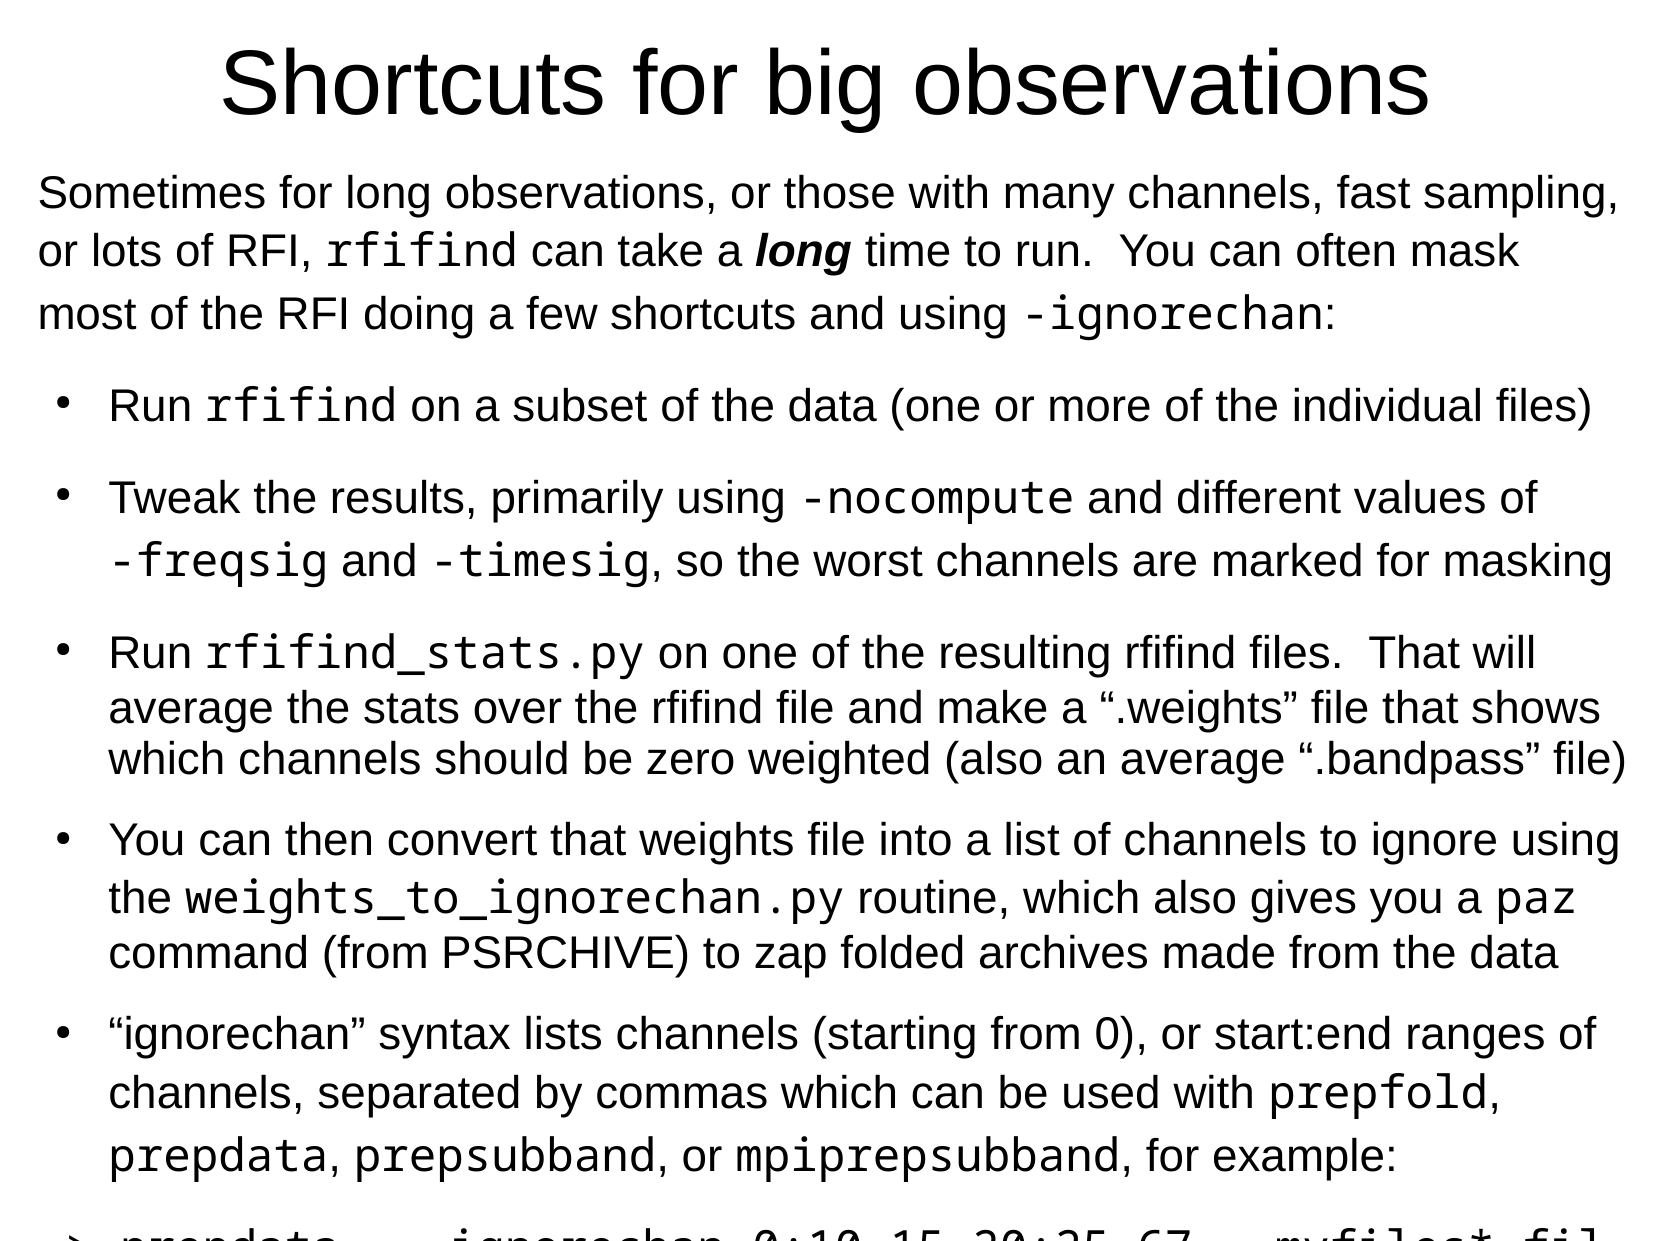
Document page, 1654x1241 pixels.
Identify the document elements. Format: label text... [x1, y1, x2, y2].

list Sometimes for long observations, or those with many channels, fast sampling, or lots of RFI, rfifind can take a long time to run. You can often mask most of the RFI doing a few shortcuts and using -ignorechan: Run rfifind on a subset of the data (one or more of the individual files) Tweak the results, primarily using -nocompute and different values of -freqsig and -timesig, so the worst channels are marked for masking Run rfifind_stats.py on one of the resulting rfifind files. That will average the stats over the rfifind file and make a “.weights” file that shows which channels should be zero weighted (also an average “.bandpass” file) You can then convert that weights file into a list of channels to ignore using the weights_to_ignorechan.py routine, which also gives you a paz command (from PSRCHIVE) to zap folded archives made from the data “ignorechan” syntax lists channels (starting from 0), or start:end ranges of channels, separated by commas which can be used with prepfold, prepdata, prepsubband, or mpiprepsubband, for example: > prepdata … -ignorechan 0:10,15,20:25,67 … myfiles*.fil [37, 166, 1631, 1053]
title Shortcuts for big observations [82, 27, 1571, 139]
